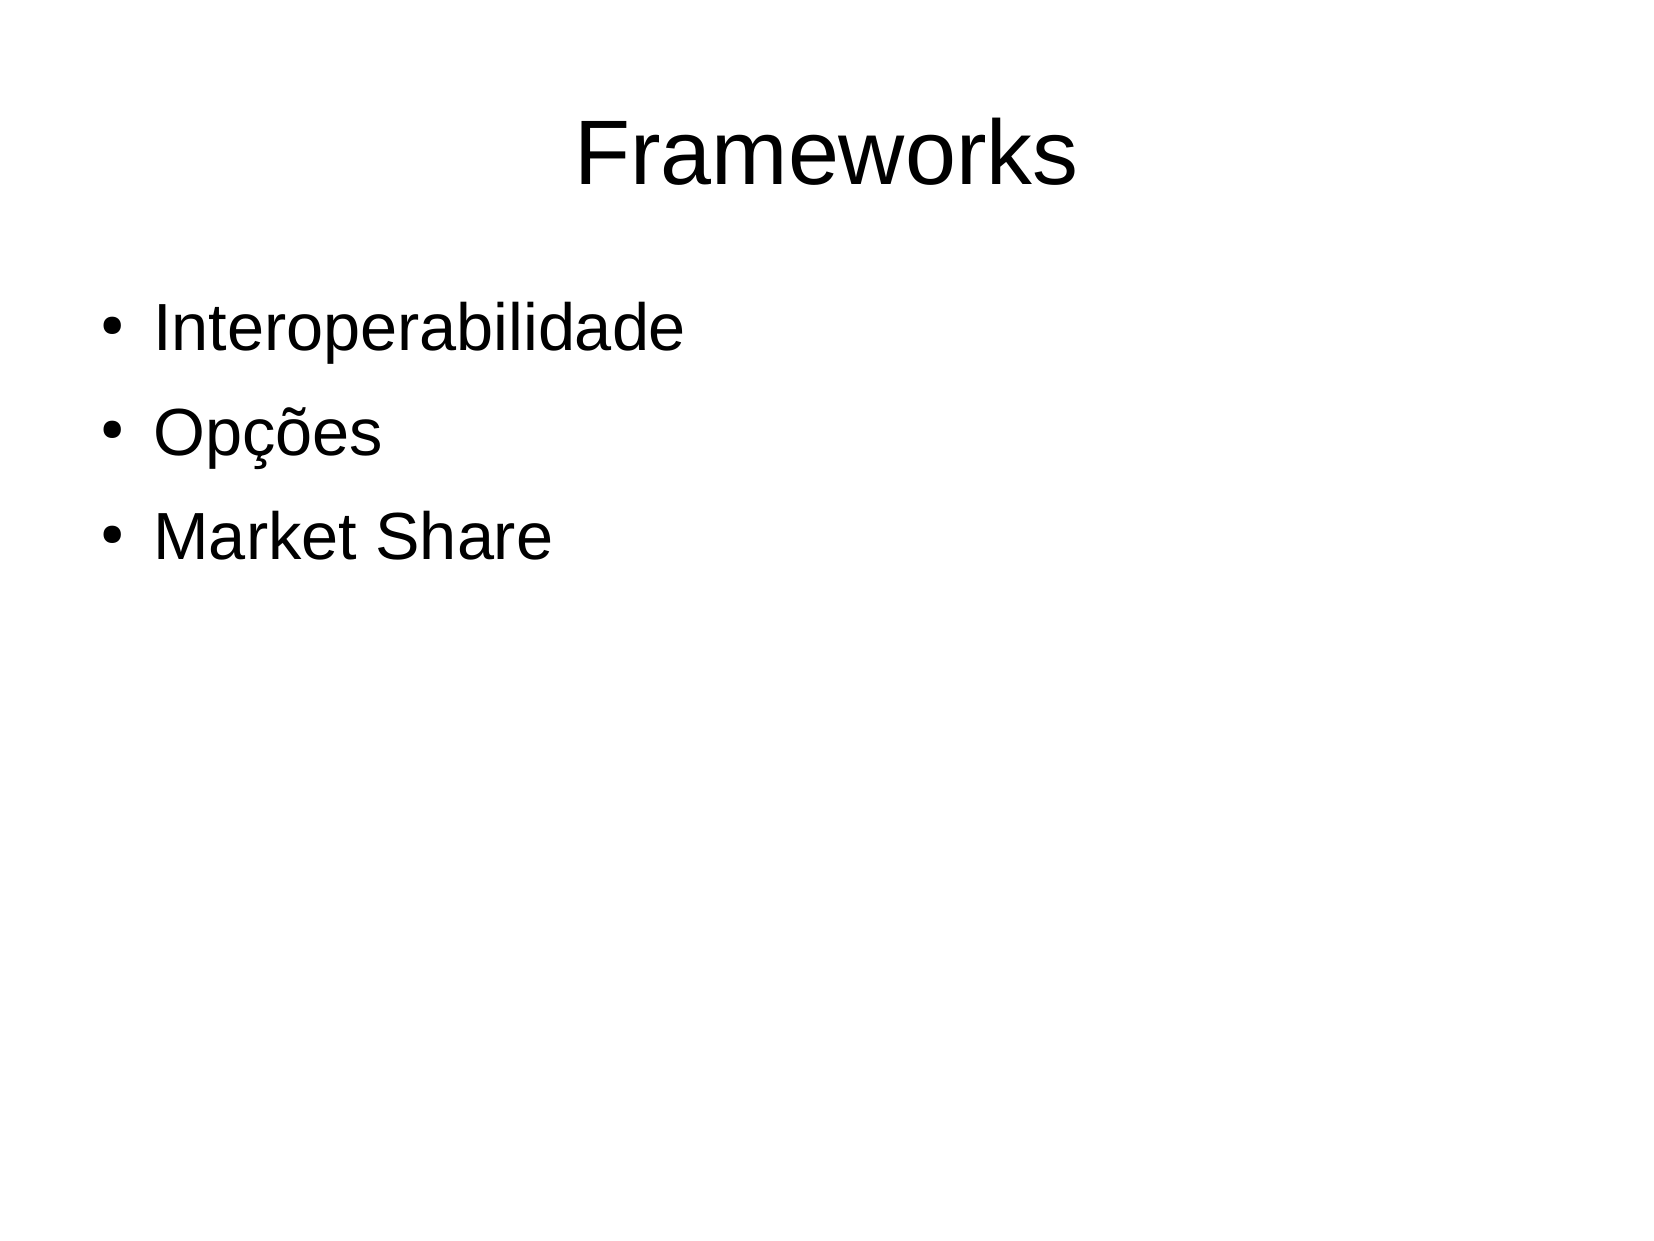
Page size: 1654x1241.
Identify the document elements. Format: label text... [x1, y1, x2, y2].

list Interoperabilidade Opções Market Share [82, 290, 1571, 1010]
title Frameworks [82, 49, 1571, 257]
